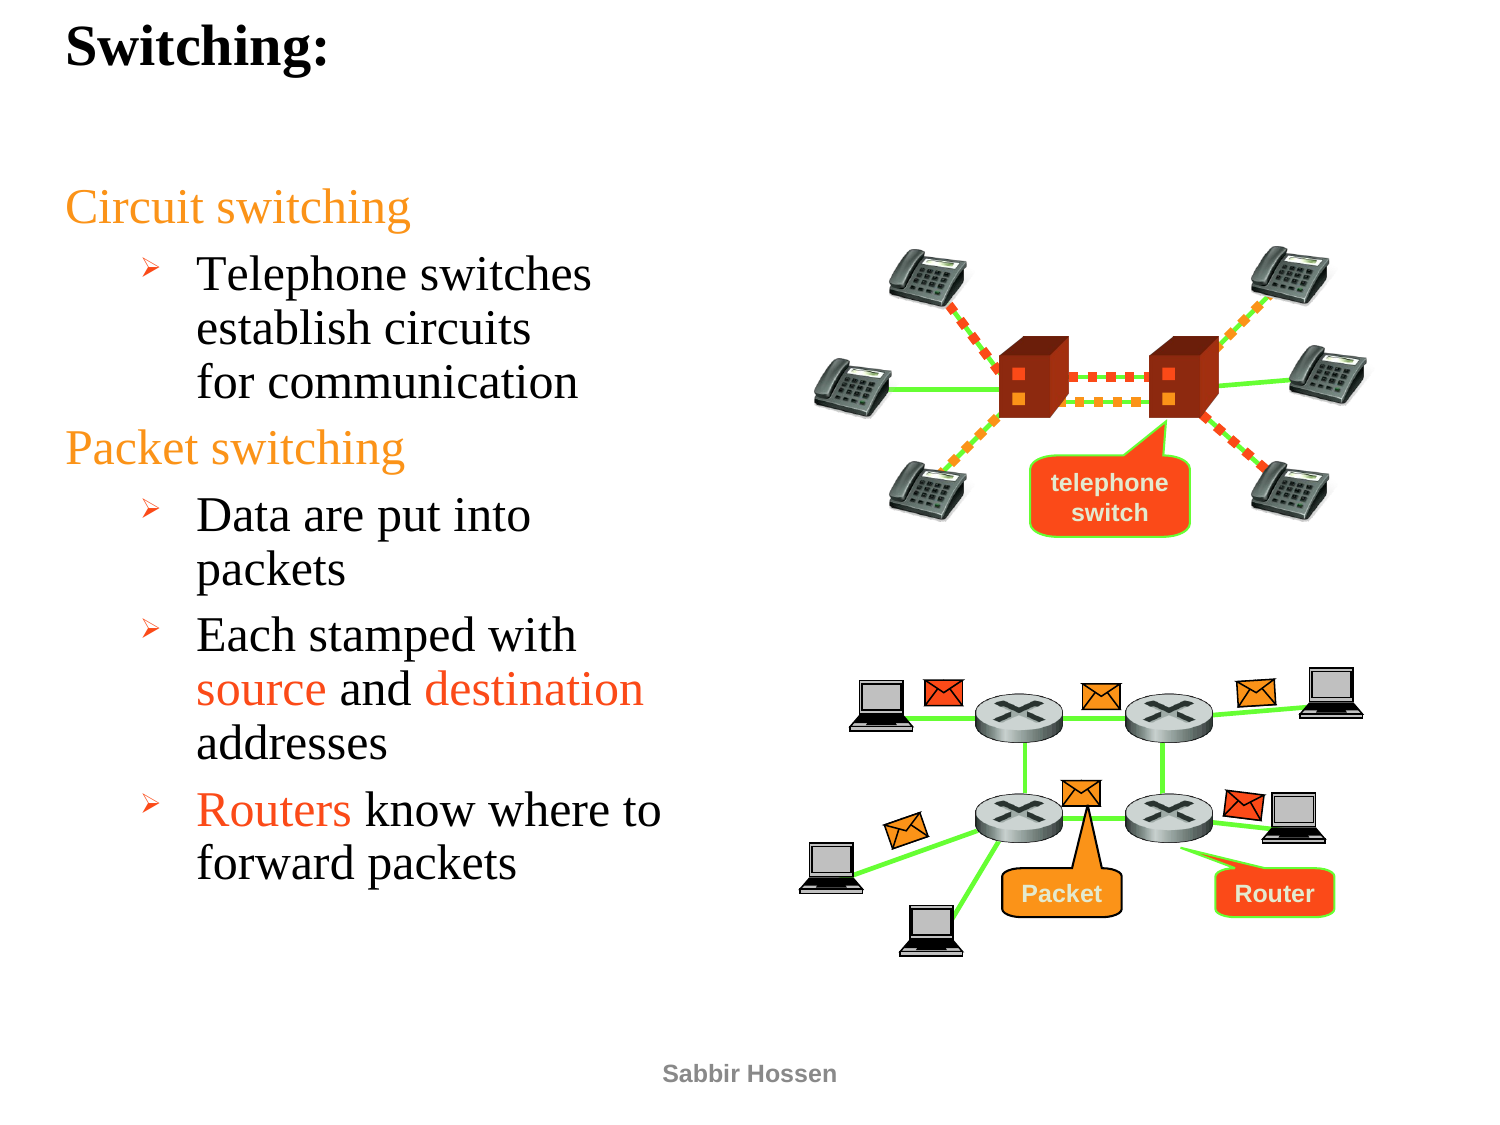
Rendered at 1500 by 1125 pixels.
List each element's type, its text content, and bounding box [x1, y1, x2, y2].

text_box [900, 940, 963, 956]
text_box [850, 715, 913, 731]
picture [1249, 442, 1338, 531]
picture [975, 793, 1063, 843]
text_box [809, 843, 854, 877]
picture [887, 442, 975, 531]
text_box Router [1180, 847, 1335, 918]
text_box [859, 680, 904, 714]
text_box [1272, 793, 1316, 827]
text_box [909, 905, 954, 939]
text_box [884, 812, 929, 849]
text_box [799, 878, 863, 894]
text_box Sabbir Hossen [496, 1042, 1004, 1103]
text_box [999, 356, 1049, 418]
text_box [1236, 679, 1276, 707]
picture [975, 693, 1063, 743]
picture [1125, 693, 1213, 743]
text_box [1082, 683, 1121, 710]
picture [1287, 326, 1375, 415]
text_box [1300, 703, 1363, 719]
picture [1249, 227, 1338, 315]
text_box [924, 680, 963, 706]
picture [1125, 793, 1213, 843]
text_box [1309, 668, 1354, 702]
picture [887, 230, 975, 318]
list Switching: Circuit switching Telephone switches establish circuits for communication Packet switching Data are put into packets Each stamped with source and destination addresses Routers know where to forward packets [50, 0, 1476, 1100]
text_box Packet [1002, 804, 1122, 918]
text_box [1262, 828, 1326, 844]
text_box [1149, 356, 1199, 418]
text_box telephone switch [1030, 421, 1190, 537]
picture [812, 339, 900, 428]
text_box [1062, 780, 1101, 806]
text_box [1223, 790, 1265, 821]
